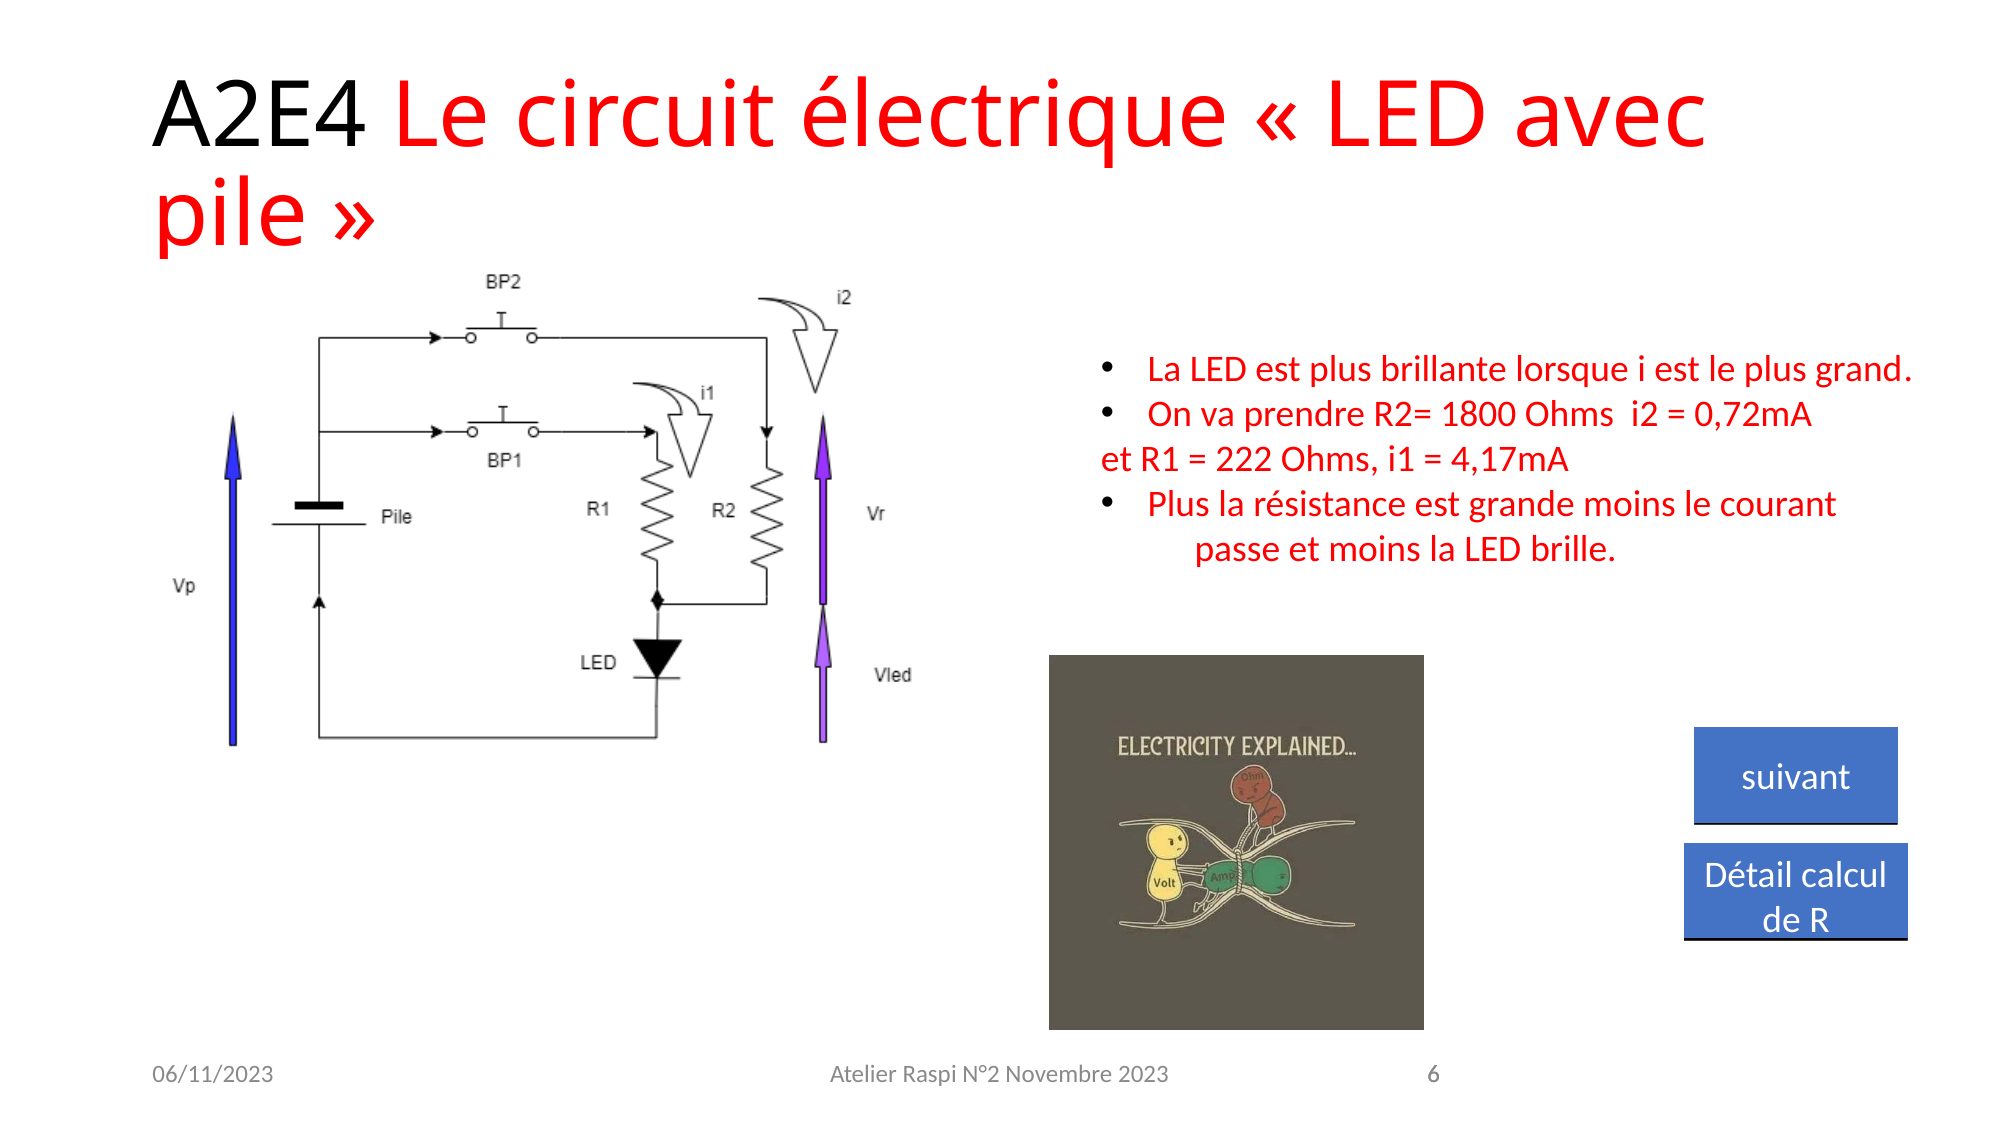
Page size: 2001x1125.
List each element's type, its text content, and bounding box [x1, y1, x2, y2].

picture [1049, 655, 1424, 1030]
text_box A2E4 Le circuit électrique « LED avec pile » [137, 59, 1863, 164]
text_box [1412, 1042, 1863, 1103]
picture [137, 259, 940, 751]
text_box 06/11/2023 [137, 1042, 588, 1103]
text_box La LED est plus brillante lorsque i est le plus grand. On va prendre R2= 1800 Ohms i2 = 0,72mA et R1 = 222 Ohms, i1 = 4,17mA Plus la résistance est grande moins le courant passe et moins la LED brille. [1085, 336, 1929, 670]
text_box Atelier Raspi N°2 Novembre 2023 [662, 1042, 1338, 1103]
text_box Détail calcul de R [1684, 843, 1908, 938]
text_box suivant [1694, 727, 1898, 823]
